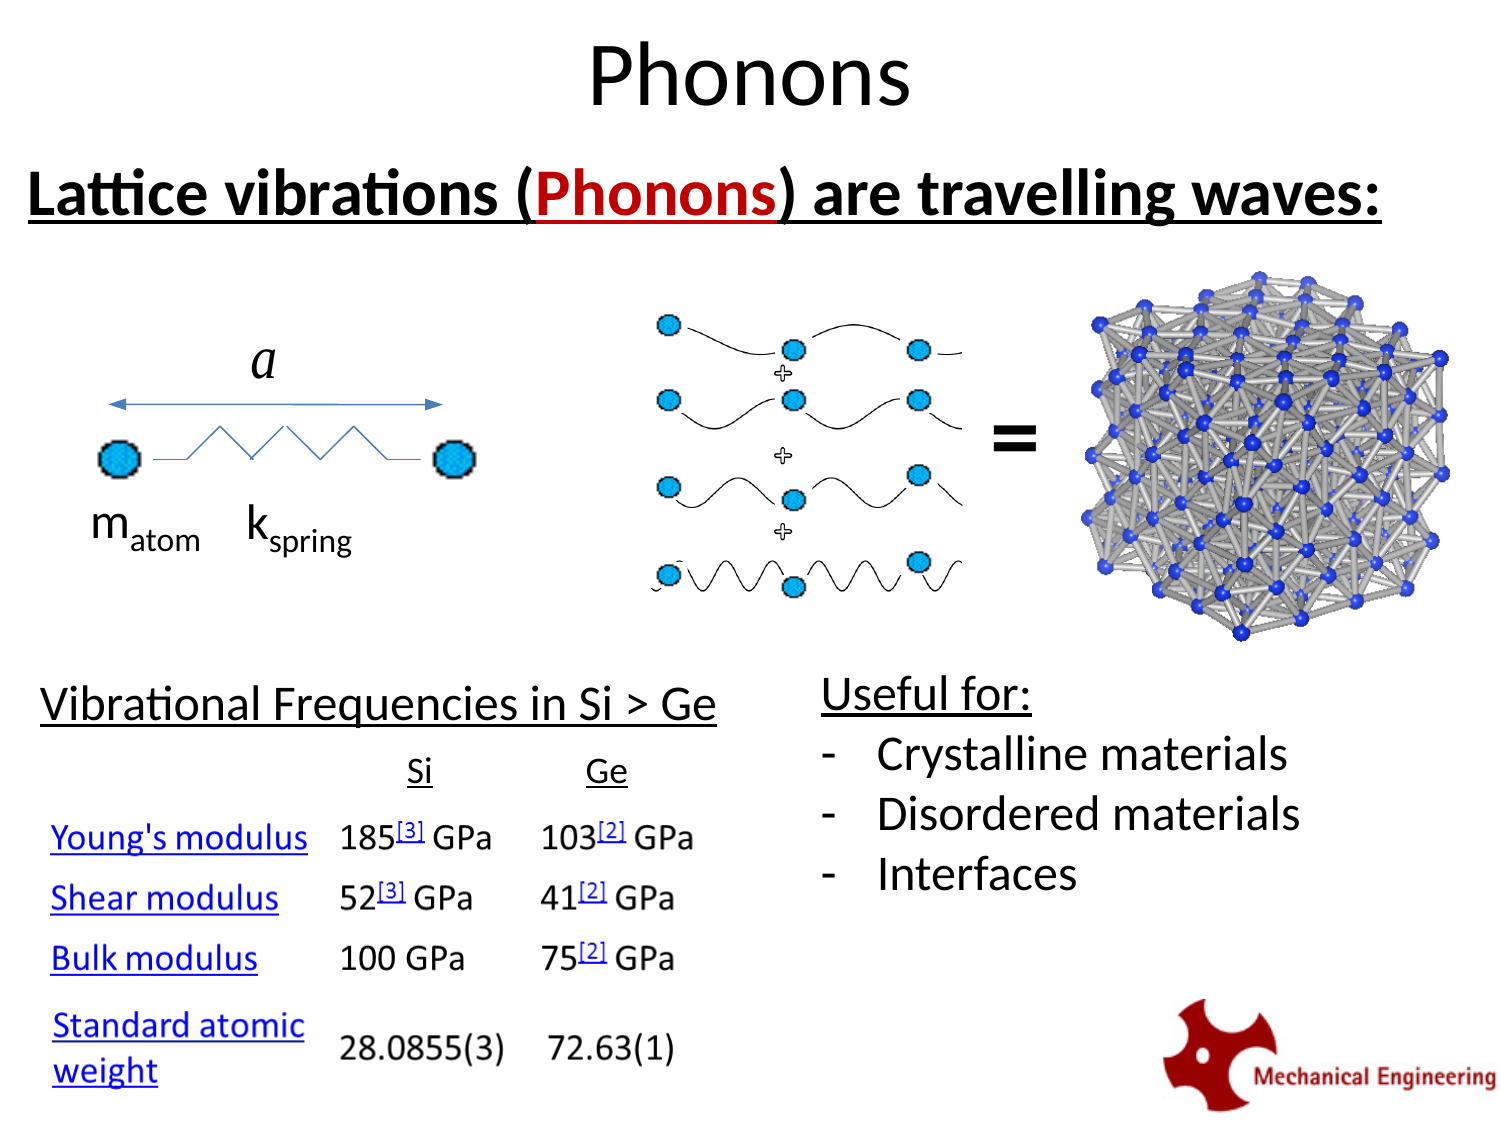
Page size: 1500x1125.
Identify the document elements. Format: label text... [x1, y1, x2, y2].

text_box Vibrational Frequencies in Si > Ge [24, 662, 794, 739]
text_box Si Ge [392, 738, 643, 798]
text_box Lattice vibrations (Phonons) are travelling waves: [12, 141, 1476, 238]
title Phonons [75, 0, 1426, 141]
picture [1074, 262, 1463, 651]
picture [35, 802, 814, 1117]
text_box kspring [231, 482, 400, 559]
text_box = [975, 362, 1051, 499]
picture [86, 437, 154, 481]
picture [420, 437, 488, 483]
text_box matom [75, 481, 232, 549]
picture [650, 312, 963, 605]
chart [242, 337, 288, 394]
text_box Useful for: Crystalline materials Disordered materials Interfaces [806, 652, 1462, 908]
